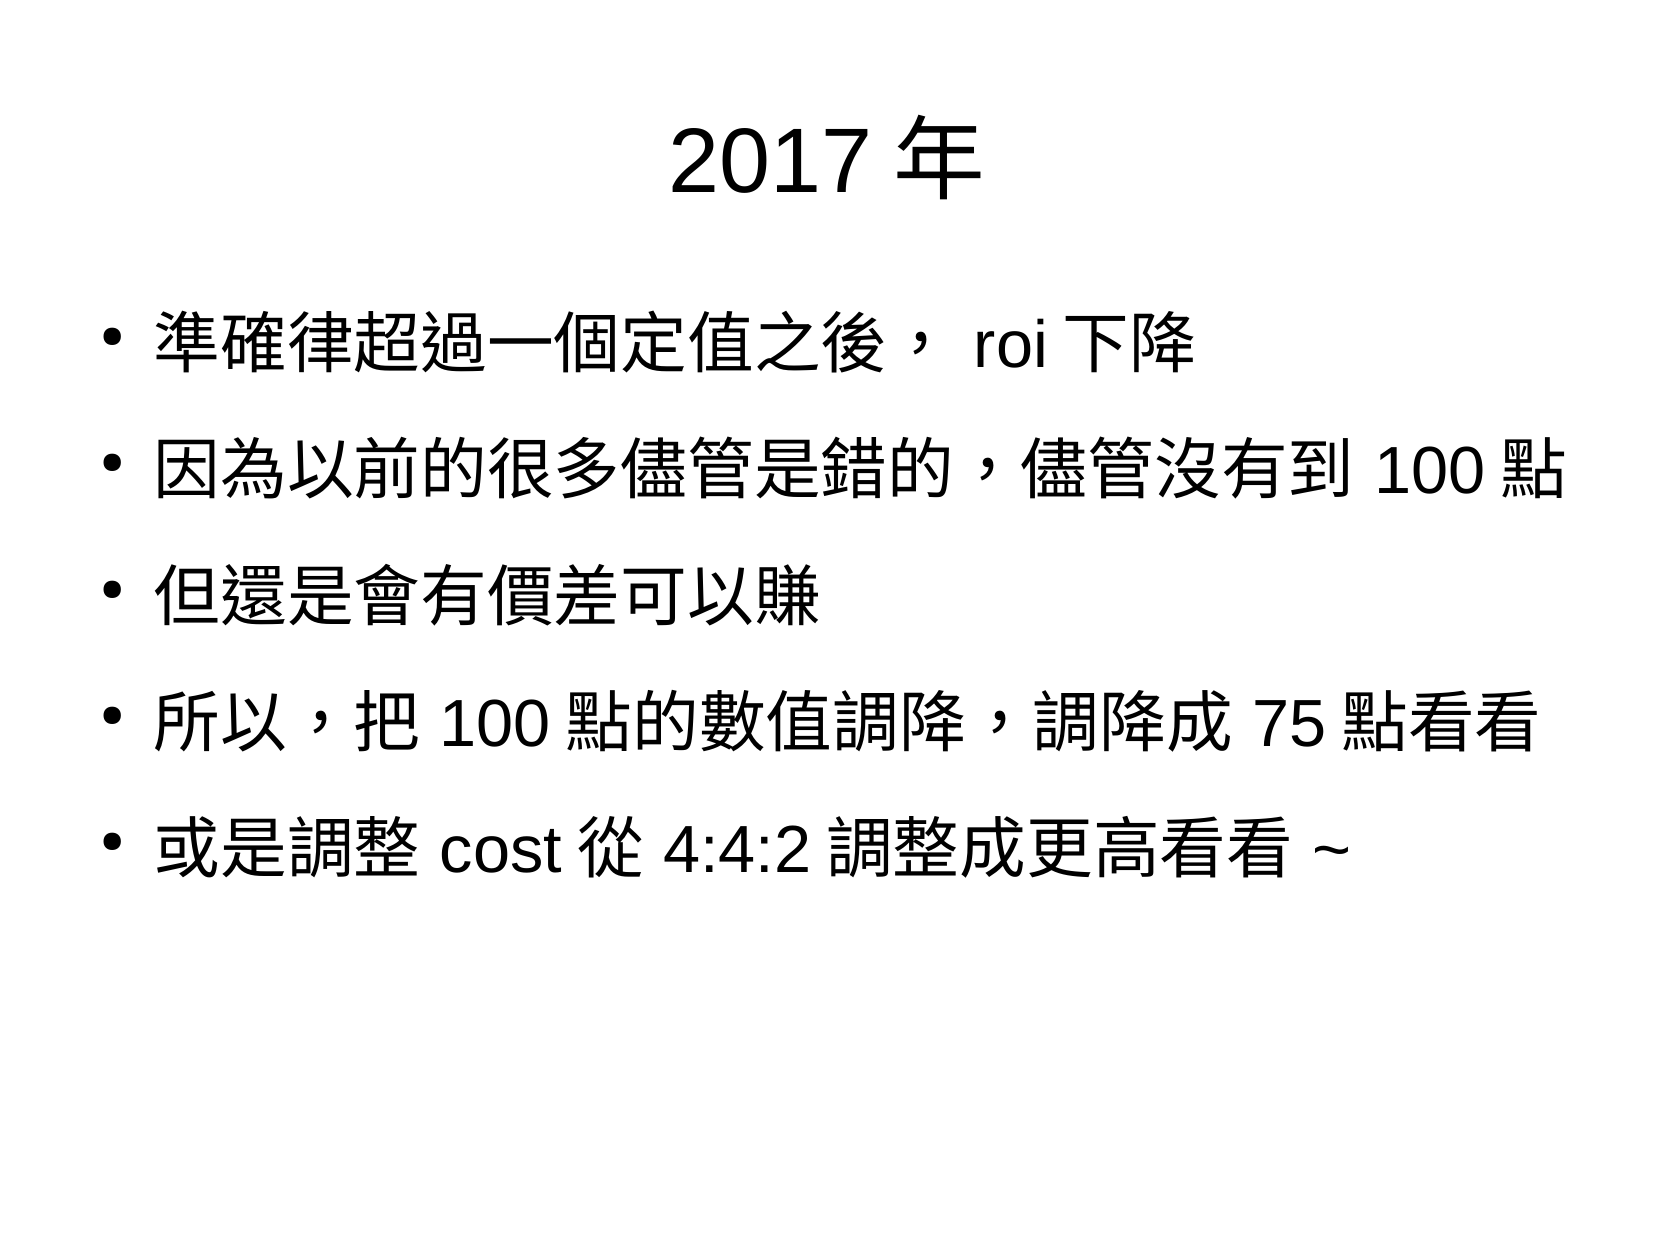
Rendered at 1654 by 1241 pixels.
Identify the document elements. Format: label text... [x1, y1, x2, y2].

title 2017年 [82, 49, 1571, 257]
list 準確律超過一個定值之後，roi下降 因為以前的很多儘管是錯的，儘管沒有到100點 但還是會有價差可以賺 所以，把100點的數值調降，調降成75點看看 或是調整cost從4:4:2調整成更高看看~ [82, 290, 1571, 1010]
